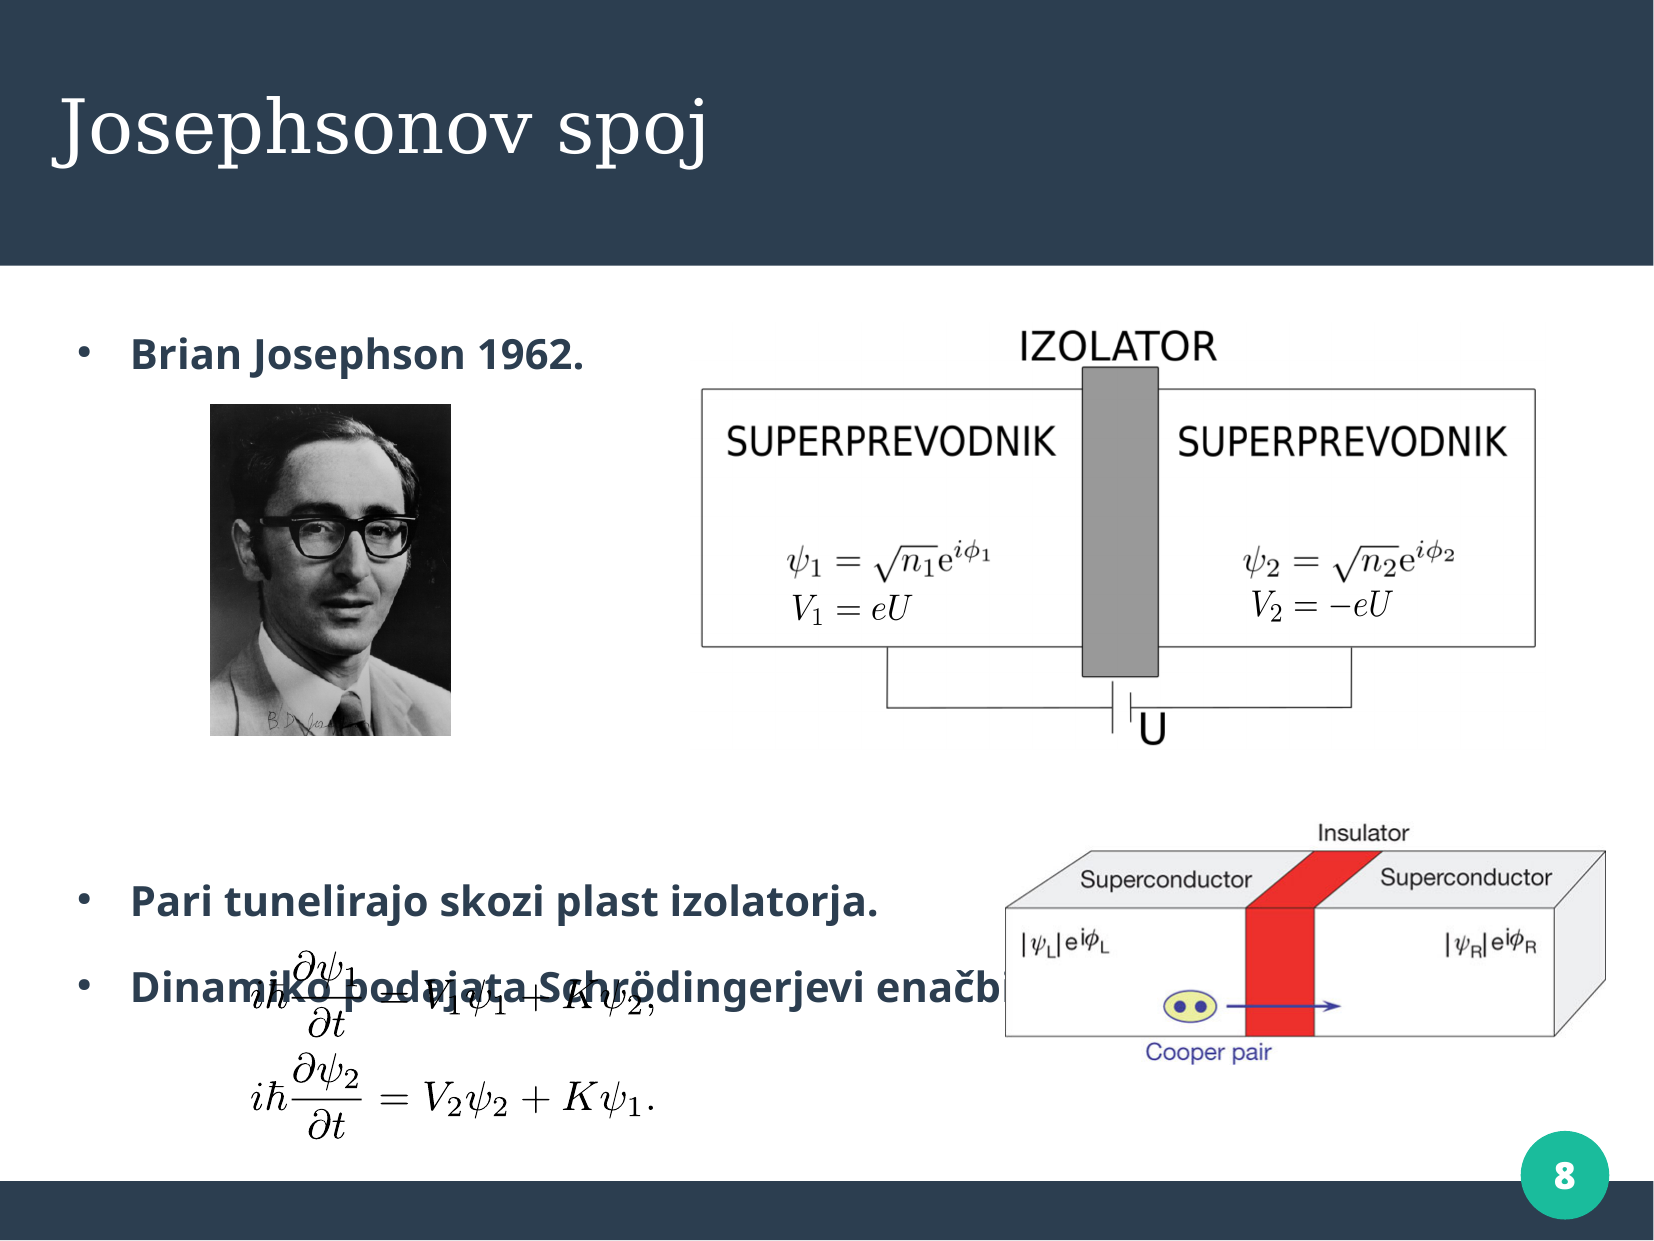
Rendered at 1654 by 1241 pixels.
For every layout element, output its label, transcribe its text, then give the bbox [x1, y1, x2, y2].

text_box [493, 1096, 507, 1117]
title Josephsonov spoj [59, 49, 1595, 207]
text_box [424, 1081, 454, 1111]
text_box [317, 1053, 343, 1091]
text_box [449, 995, 460, 1015]
list Brian Josephson 1962. Pari tunelirajo skozi plast izolatorja. Dinamiko podajata Schrödingerjevi enačbi [59, 324, 1595, 1152]
text_box [629, 1096, 641, 1117]
text_box [600, 979, 626, 1017]
text_box [600, 1081, 626, 1119]
text_box [465, 1081, 492, 1119]
text_box [522, 1085, 550, 1114]
text_box [628, 995, 642, 1015]
text_box [293, 950, 316, 981]
text_box [562, 1081, 599, 1111]
text_box [522, 984, 550, 1012]
text_box [447, 1096, 461, 1117]
picture [210, 404, 451, 736]
text_box [251, 989, 263, 1009]
text_box [562, 979, 599, 1009]
text_box [251, 1091, 263, 1111]
text_box [332, 1112, 346, 1139]
text_box [317, 951, 343, 989]
picture [1005, 821, 1606, 1066]
text_box [308, 1108, 331, 1140]
text_box [465, 979, 492, 1017]
text_box [332, 1010, 346, 1038]
text_box [424, 979, 454, 1010]
text_box [346, 967, 357, 987]
text_box [648, 1003, 654, 1017]
text_box [308, 1006, 331, 1038]
text_box [266, 1081, 287, 1111]
text_box [495, 995, 506, 1015]
text_box [293, 1052, 316, 1083]
text_box [266, 979, 287, 1009]
picture [690, 322, 1546, 751]
text_box [344, 1068, 358, 1089]
